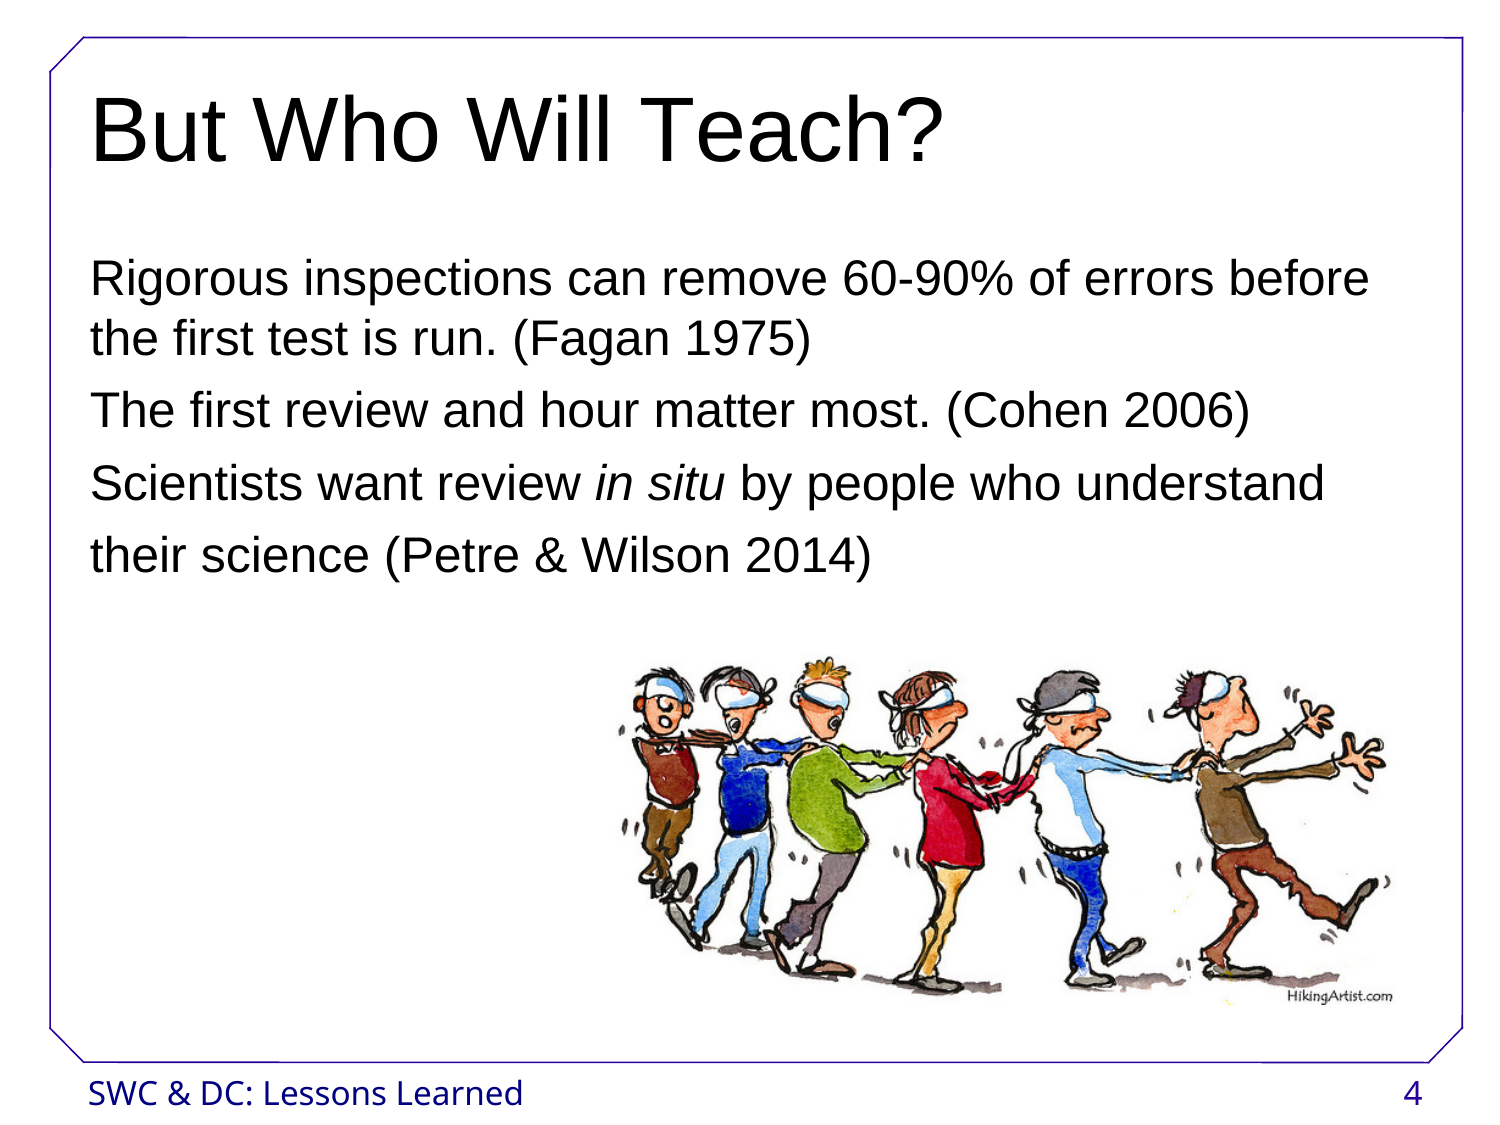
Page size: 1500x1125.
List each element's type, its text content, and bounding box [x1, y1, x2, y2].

list Rigorous inspections can remove 60-90% of errors before the first test is run. (Fagan 1975) The first review and hour matter most. (Cohen 2006) Scientists want review in situ by people who understand their science (Petre & Wilson 2014) [75, 237, 1426, 601]
text_box But Who Will Teach? [75, 62, 1441, 233]
picture [615, 653, 1396, 1006]
